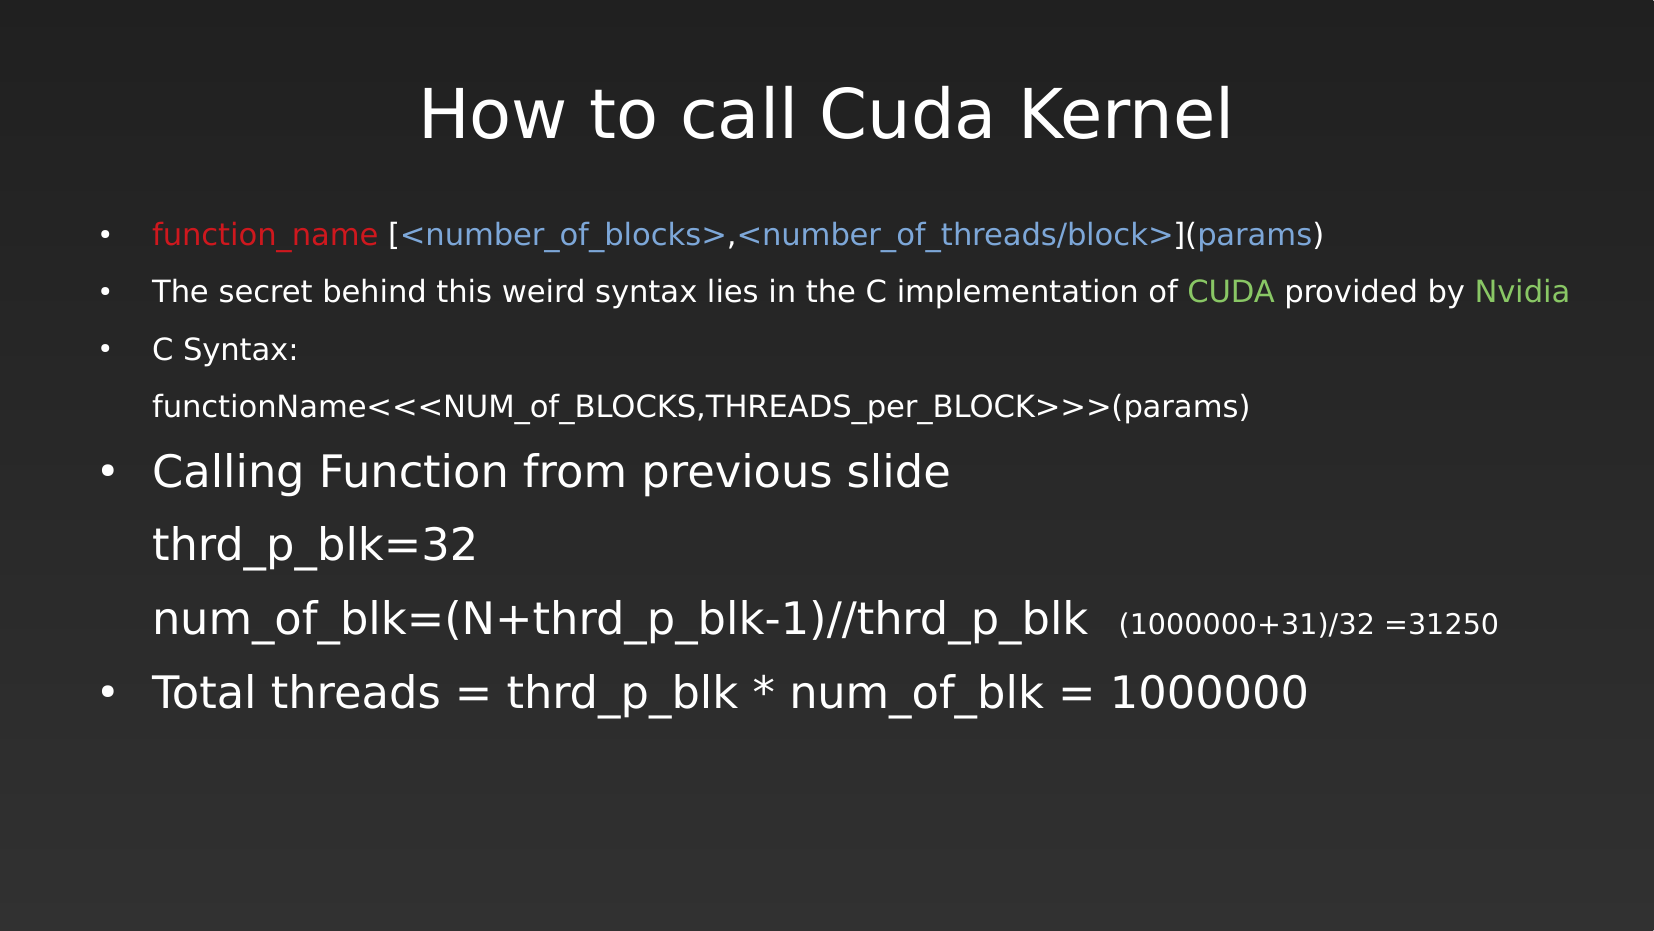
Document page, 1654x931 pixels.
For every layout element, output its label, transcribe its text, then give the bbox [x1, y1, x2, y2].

list function_name [<number_of_blocks>,<number_of_threads/block>](params) The secret behind this weird syntax lies in the C implementation of CUDA provided by Nvidia C Syntax: functionName<<<NUM_of_BLOCKS,THREADS_per_BLOCK>>>(params) Calling Function from previous slide thrd_p_blk=32 num_of_blk=(N+thrd_p_blk-1)//thrd_p_blk (1000000+31)/32 =31250 Total threads = thrd_p_blk * num_of_blk = 1000000 [82, 217, 1571, 758]
title How to call Cuda Kernel [82, 37, 1571, 193]
